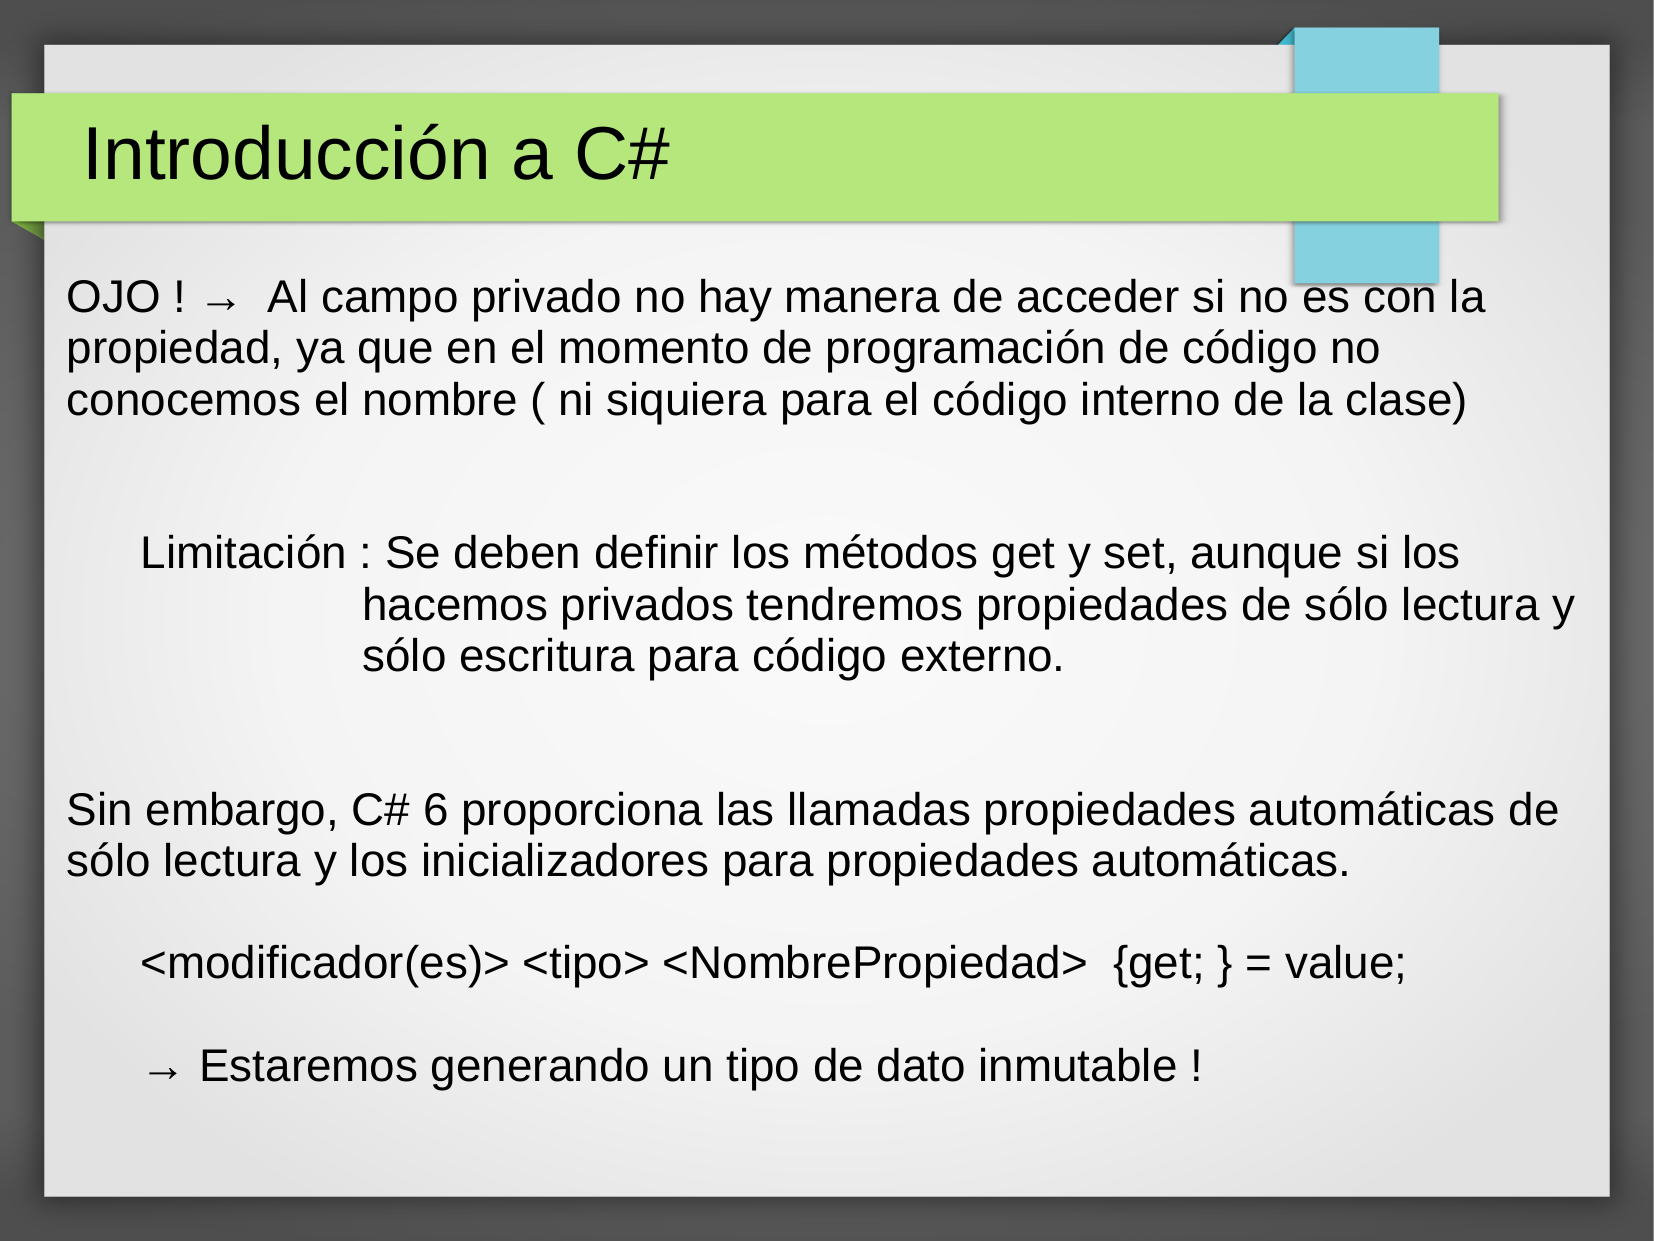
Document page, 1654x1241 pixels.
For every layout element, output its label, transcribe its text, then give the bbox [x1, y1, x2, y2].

title Introducción a C# [82, 94, 1264, 213]
text_box OJO ! → Al campo privado no hay manera de acceder si no es con la propiedad, ya que en el momento de programación de código no conocemos el nombre ( ni siquiera para el código interno de la clase) Limitación : Se deben definir los métodos get y set, aunque si los hacemos privados tendremos propiedades de sólo lectura y sólo escritura para código externo. Sin embargo, C# 6 proporciona las llamadas propiedades automáticas de sólo lectura y los inicializadores para propiedades automáticas. <modificador(es)> <tipo> <NombrePropiedad> {get; } = value; → Estaremos generando un tipo de dato inmutable ! [66, 271, 1583, 1092]
picture [0, 0, 1654, 1241]
